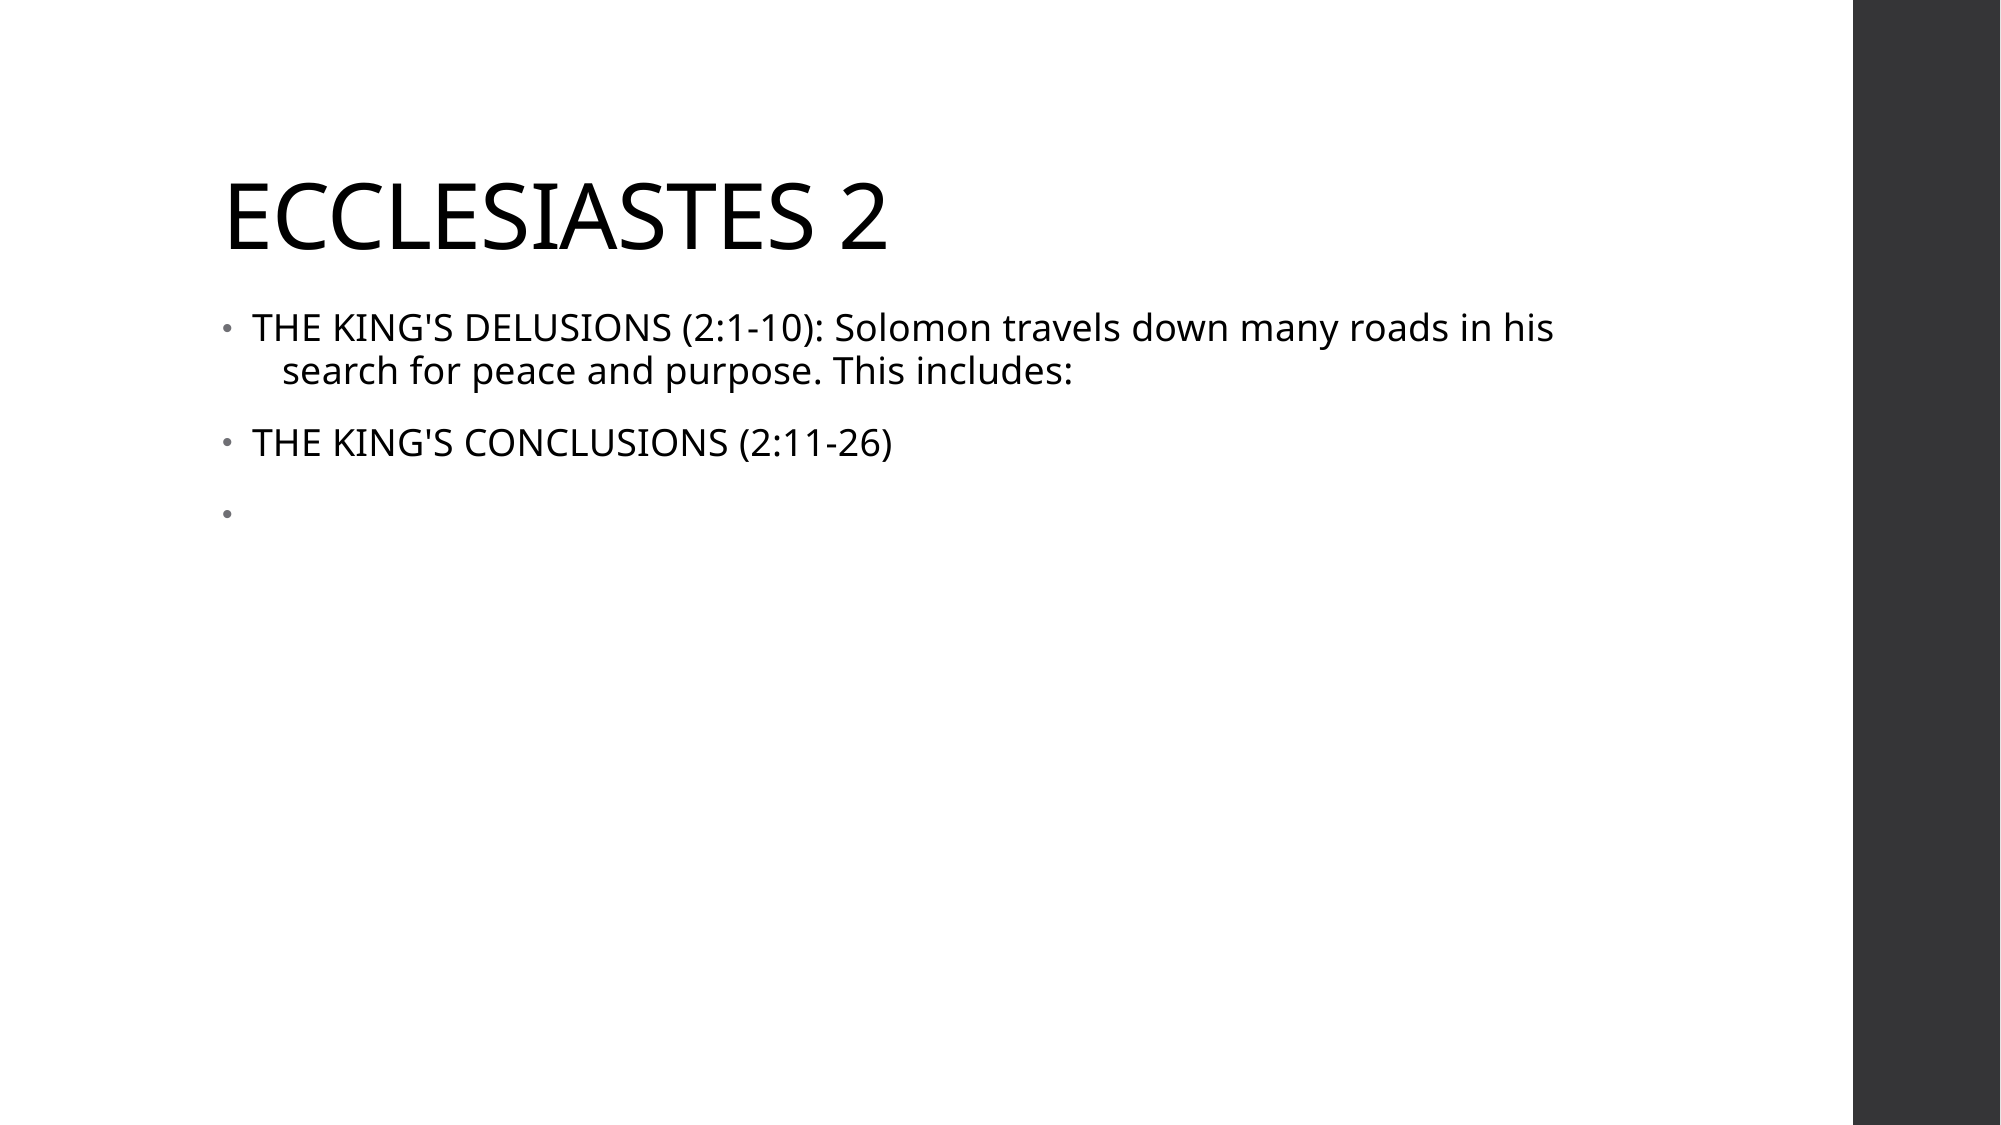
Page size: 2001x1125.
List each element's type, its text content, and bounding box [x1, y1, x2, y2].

list THE KING'S DELUSIONS (2:1-10): Solomon travels down many roads in his search for peace and purpose. This includes: THE KING'S CONCLUSIONS (2:11-26) [206, 299, 1617, 1014]
title ECCLESIASTES 2 [206, 60, 1797, 278]
